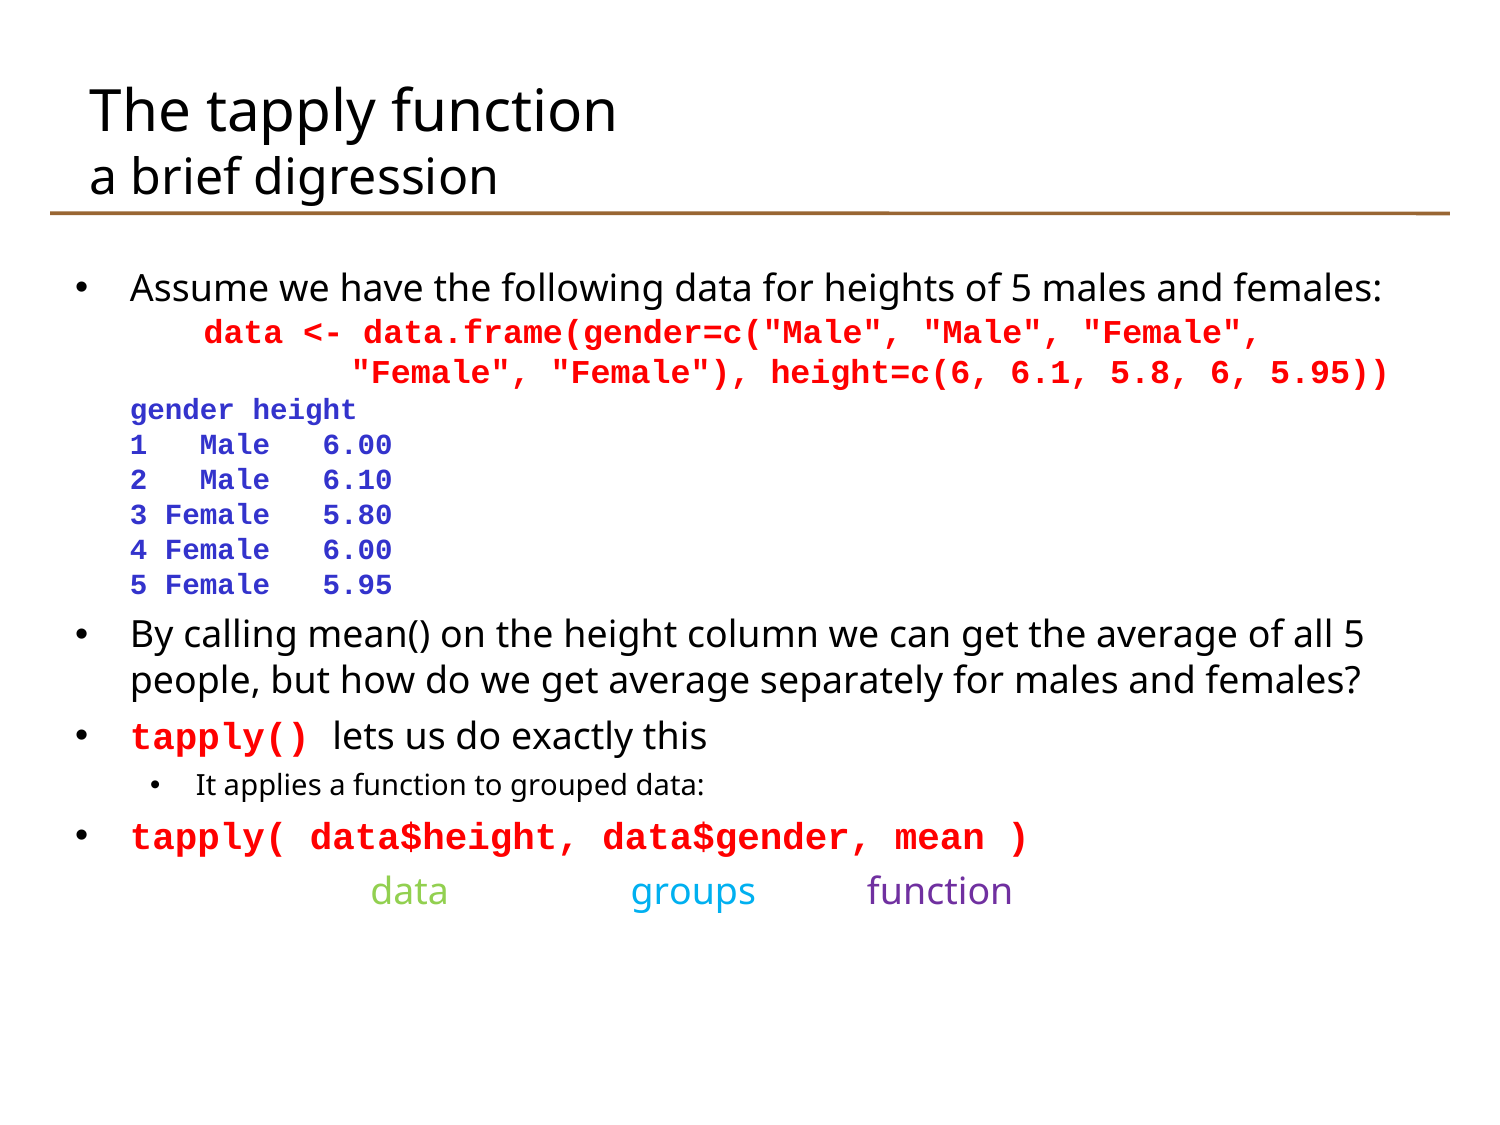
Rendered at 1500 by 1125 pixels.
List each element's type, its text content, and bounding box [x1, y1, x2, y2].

text_box The tapply function a brief digression [74, 44, 1425, 233]
text_box Assume we have the following data for heights of 5 males and females: data <- data.frame(gender=c("Male", "Male", "Female", "Female", "Female"), height=c(6, 6.1, 5.8, 6, 5.95)) gender height 1 Male 6.00 2 Male 6.10 3 Female 5.80 4 Female 6.00 5 Female 5.95 By calling mean() on the height column we can get the average of all 5 people, but how do we get average separately for males and females? tapply() lets us do exactly this It applies a function to grouped data: tapply( data$height, data$gender, mean ) data groups function [74, 263, 1459, 1071]
